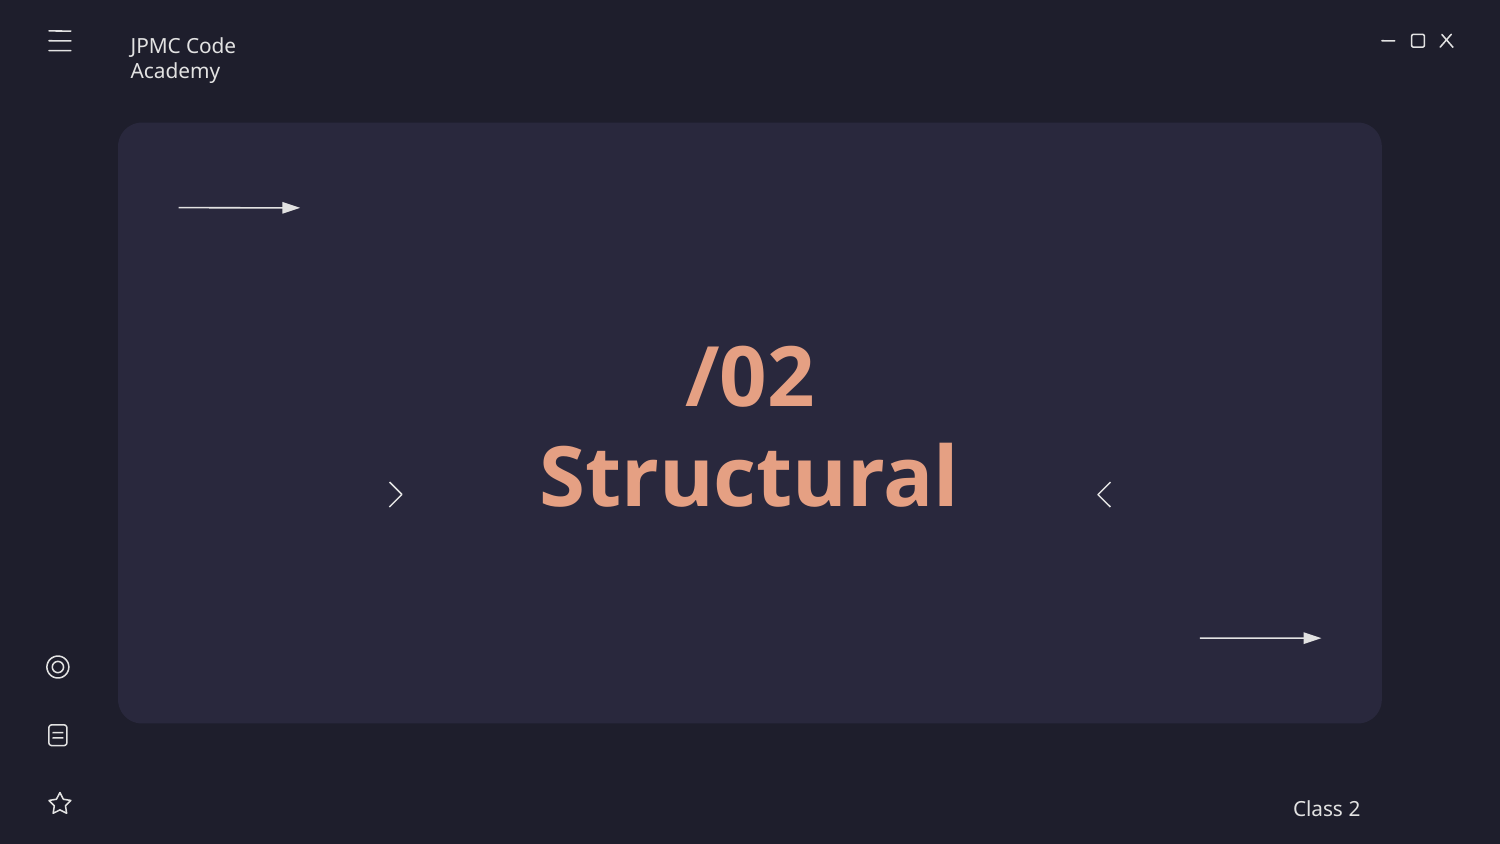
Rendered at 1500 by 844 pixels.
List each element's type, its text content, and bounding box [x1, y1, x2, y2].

text_box JPMC Code Academy [130, 18, 306, 64]
text_box /02 Structural [294, 308, 1206, 522]
text_box Class 2 [1278, 780, 1453, 826]
